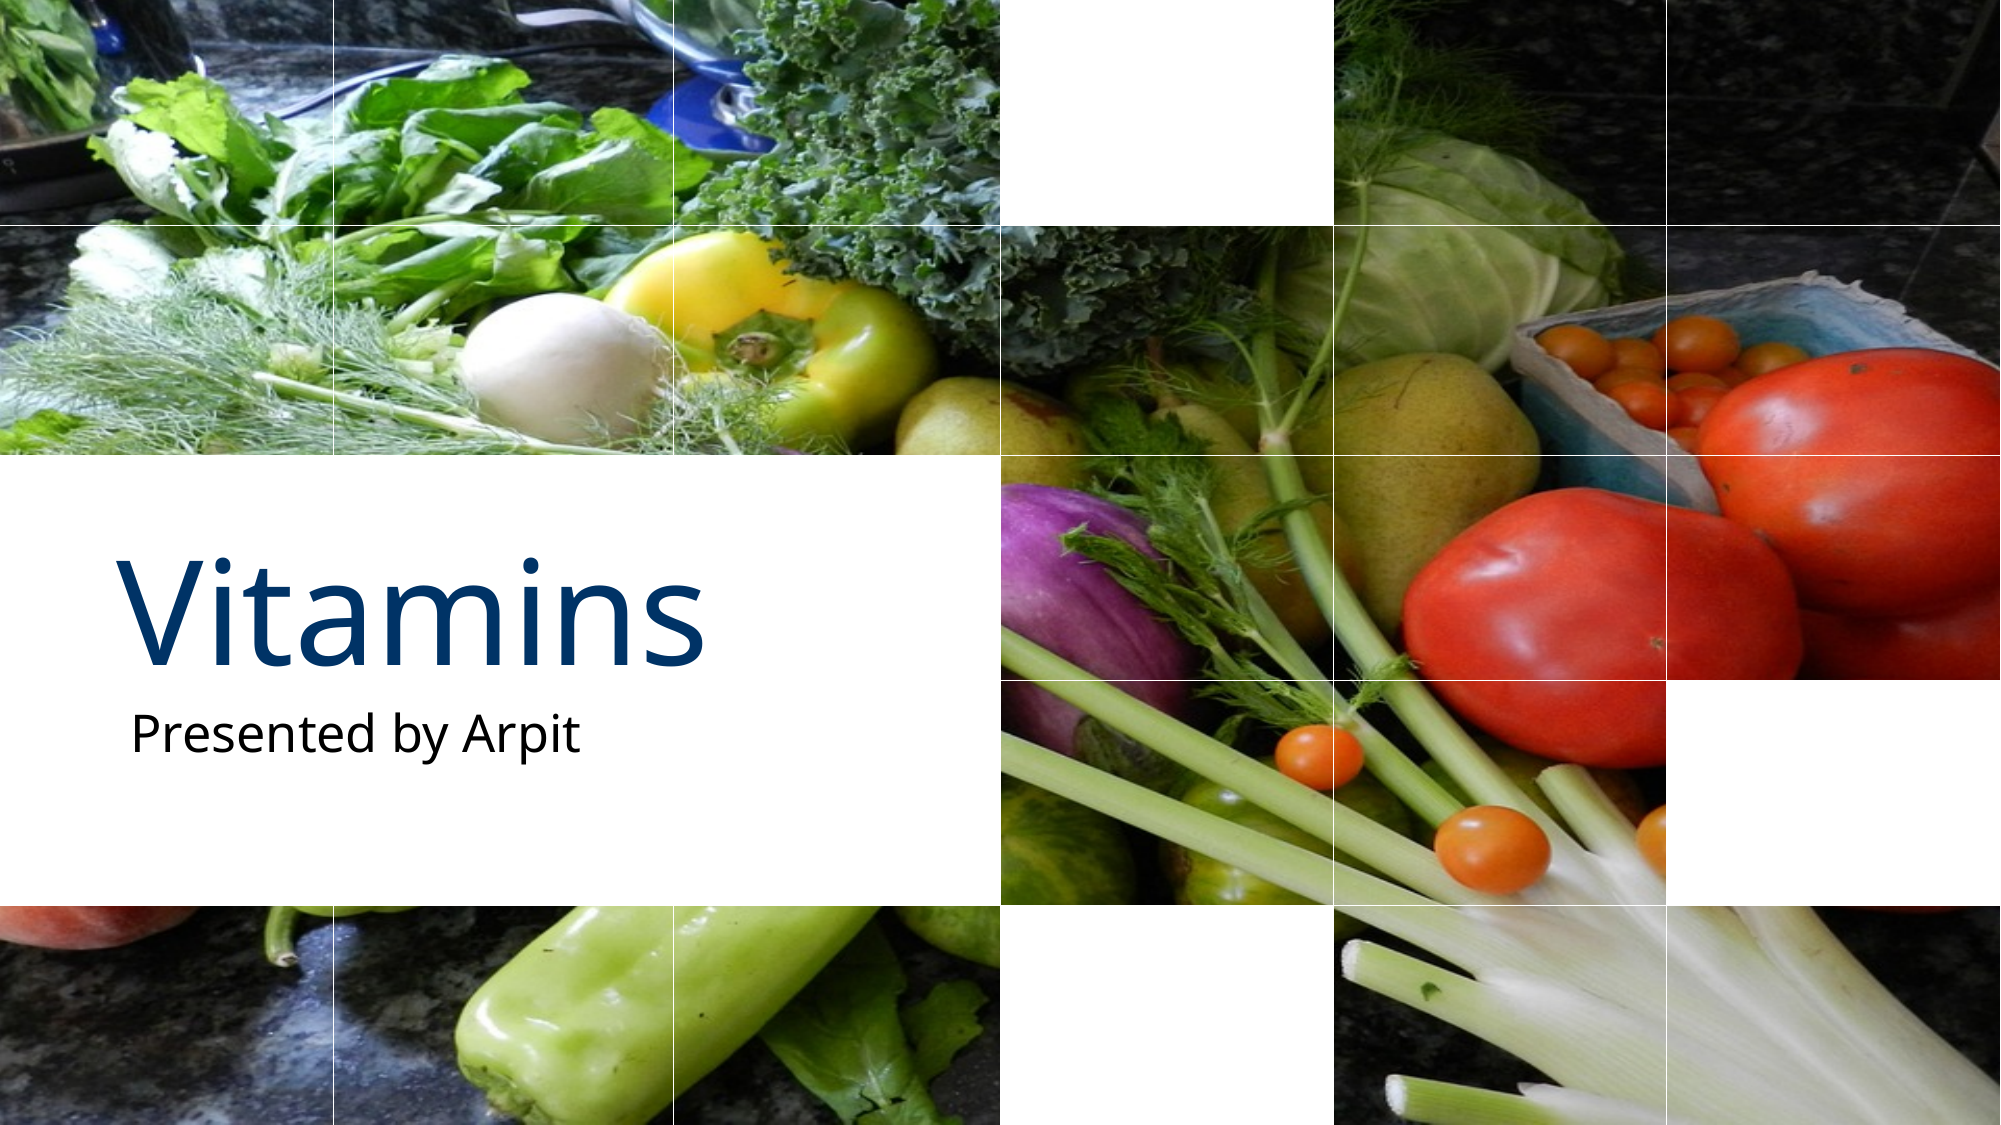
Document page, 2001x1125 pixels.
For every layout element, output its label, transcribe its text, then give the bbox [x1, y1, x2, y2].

table_cell [1001, 456, 1333, 506]
table_cell [1667, 226, 2000, 455]
text_box Vitamins Presented by Arpit [116, 506, 2000, 782]
table_cell [674, 906, 1000, 1125]
table_cell [1334, 226, 1666, 455]
table_cell [1334, 456, 1666, 506]
table_cell [0, 456, 1000, 905]
table_cell [1334, 906, 1666, 1125]
table_cell [334, 226, 673, 455]
table_cell [1667, 782, 2000, 905]
table_header [334, 0, 673, 225]
table_cell [0, 226, 333, 455]
table_cell [1001, 226, 1333, 455]
table_cell [1667, 456, 2000, 506]
table_header [1001, 0, 1333, 225]
table_cell [1667, 906, 2000, 1125]
table_header [674, 0, 1000, 225]
table_cell [1001, 906, 1333, 1125]
table_cell [1001, 782, 1333, 905]
table_cell [674, 226, 1000, 455]
table_header [0, 0, 333, 225]
table_cell [334, 906, 673, 1125]
table_header [1334, 0, 1666, 225]
table_cell [0, 906, 333, 1125]
table_header [1667, 0, 2000, 225]
table_cell [1334, 782, 1666, 905]
